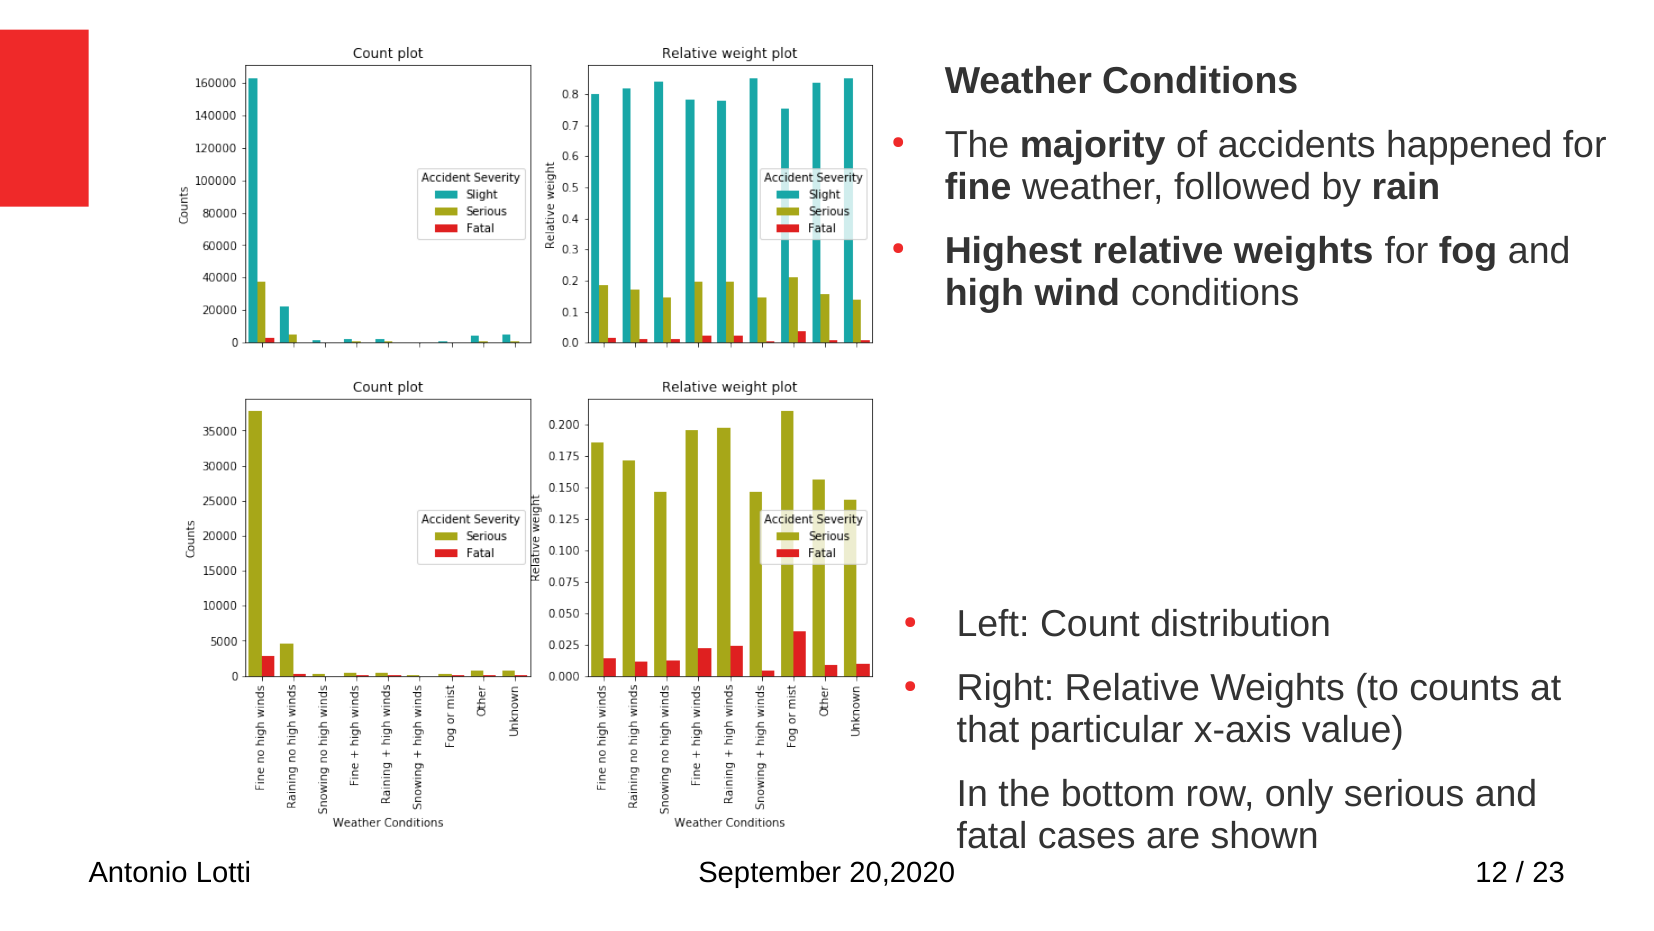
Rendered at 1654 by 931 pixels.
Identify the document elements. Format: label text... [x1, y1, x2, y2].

list Left: Count distribution Right: Relative Weights (to counts at that particular x-axis value) In the bottom row, only serious and fatal cases are shown [885, 602, 1595, 788]
list Weather Conditions The majority of accidents happened for fine weather, followed by rain Highest relative weights for fog and high wind conditions [880, 59, 1613, 186]
picture [171, 39, 880, 837]
